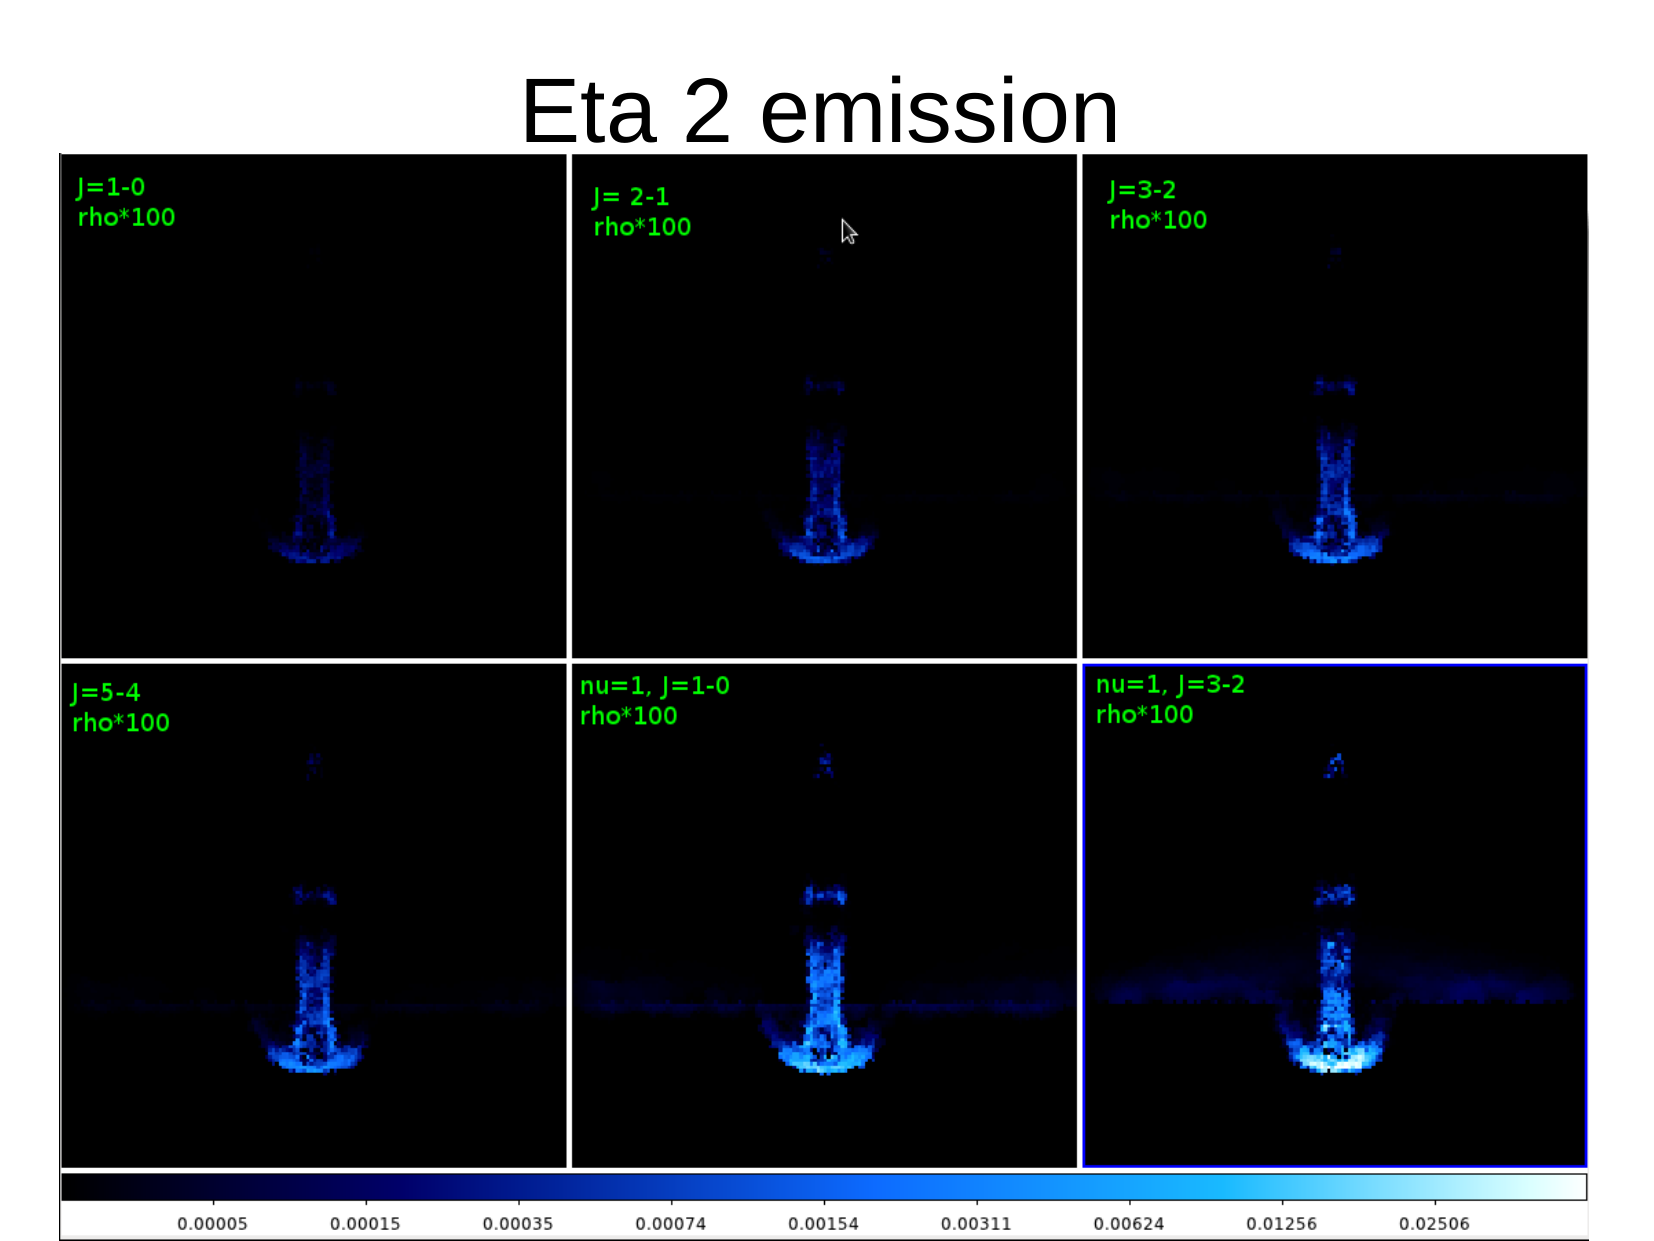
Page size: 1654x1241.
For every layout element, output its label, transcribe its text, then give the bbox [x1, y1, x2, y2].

title Eta 2 emission [76, 14, 1565, 207]
picture [59, 153, 1589, 1241]
